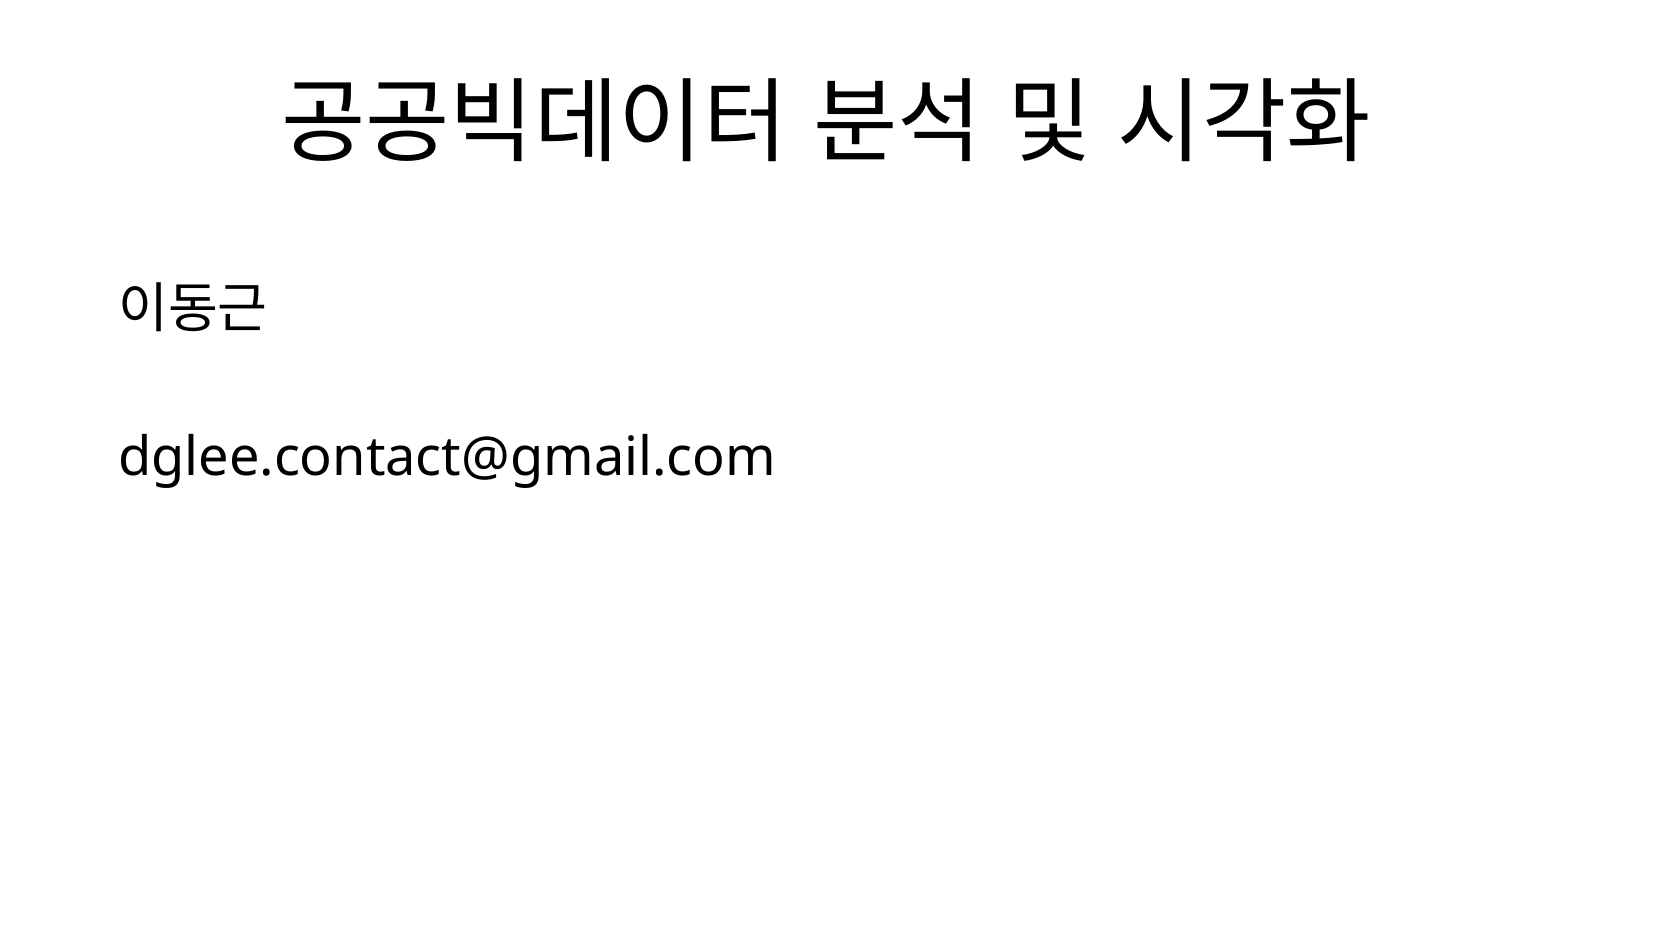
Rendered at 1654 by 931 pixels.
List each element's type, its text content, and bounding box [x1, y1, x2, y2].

subtitle 이동근 dglee.contact@gmail.com [82, 264, 1571, 805]
title 공공빅데이터 분석 및 시각화 [82, 37, 1571, 193]
